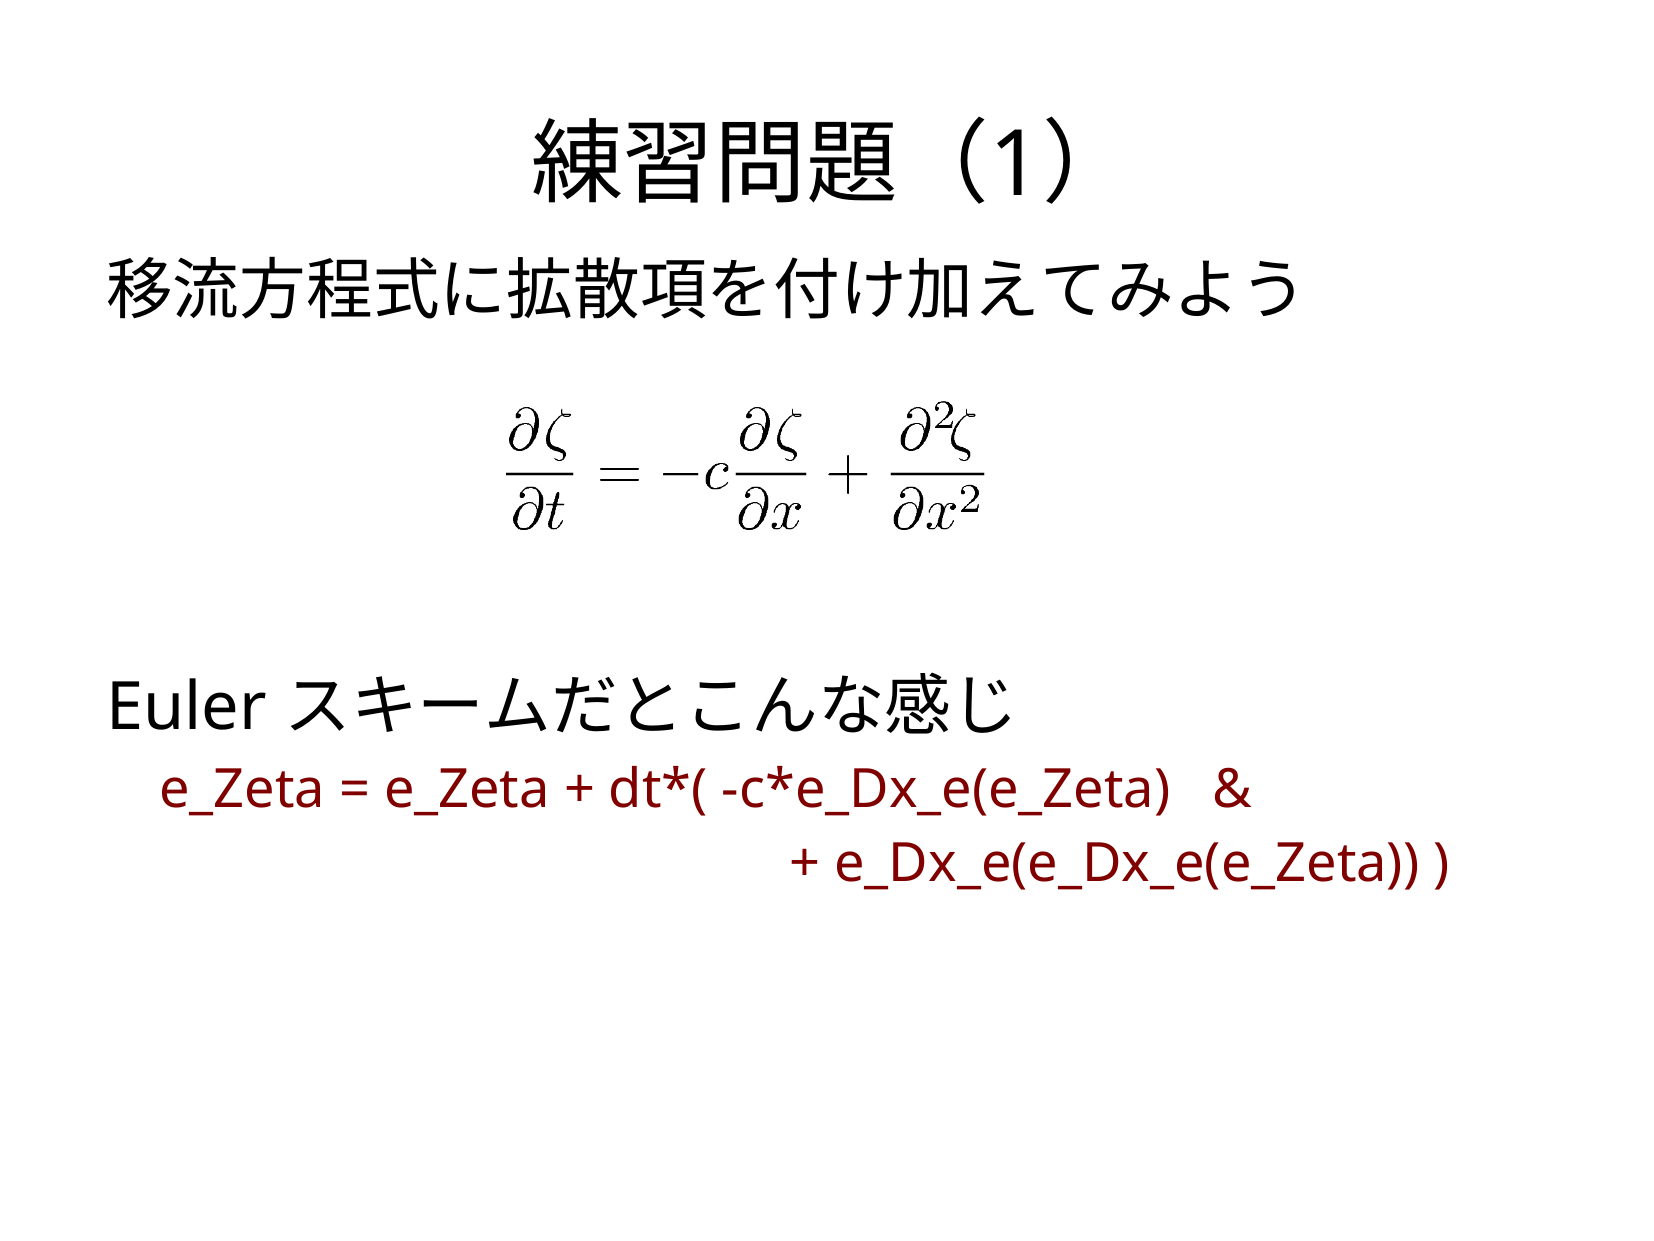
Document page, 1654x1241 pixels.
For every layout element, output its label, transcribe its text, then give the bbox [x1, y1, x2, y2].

title 練習問題（1） [88, 59, 1577, 236]
list 移流方程式に拡散項を付け加えてみよう Euler スキームだとこんな感じ e_Zeta = e_Zeta + dt*( -c*e_Dx_e(e_Zeta) & + e_Dx_e(e_Dx_e(e_Zeta)) ) [88, 236, 1577, 1040]
picture [501, 397, 992, 532]
